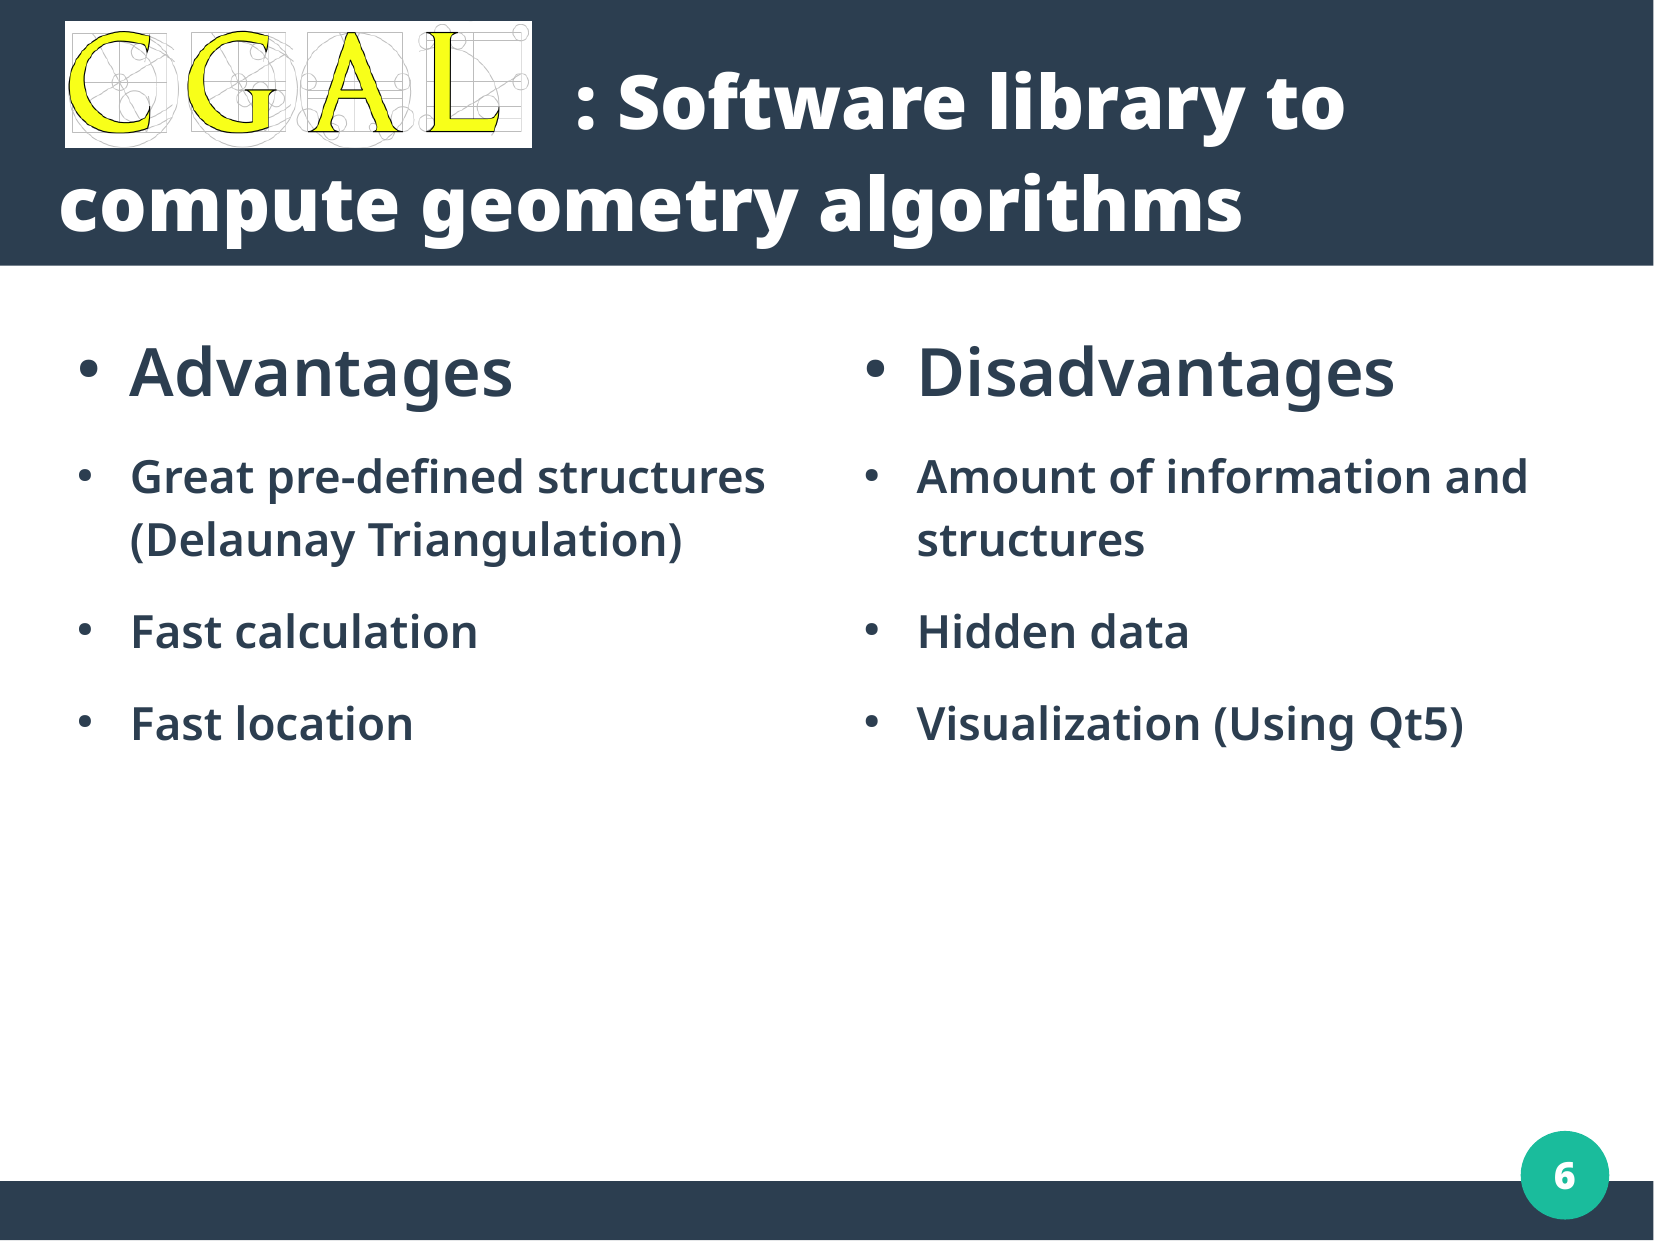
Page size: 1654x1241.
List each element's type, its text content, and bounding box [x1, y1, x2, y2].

title : Software library to compute geometry algorithms [59, 49, 1595, 207]
list Disadvantages Amount of information and structures Hidden data Visualization (Using Qt5) [845, 324, 1596, 1152]
picture [65, 21, 532, 148]
list Advantages Great pre-defined structures (Delaunay Triangulation) Fast calculation Fast location [59, 324, 809, 1152]
